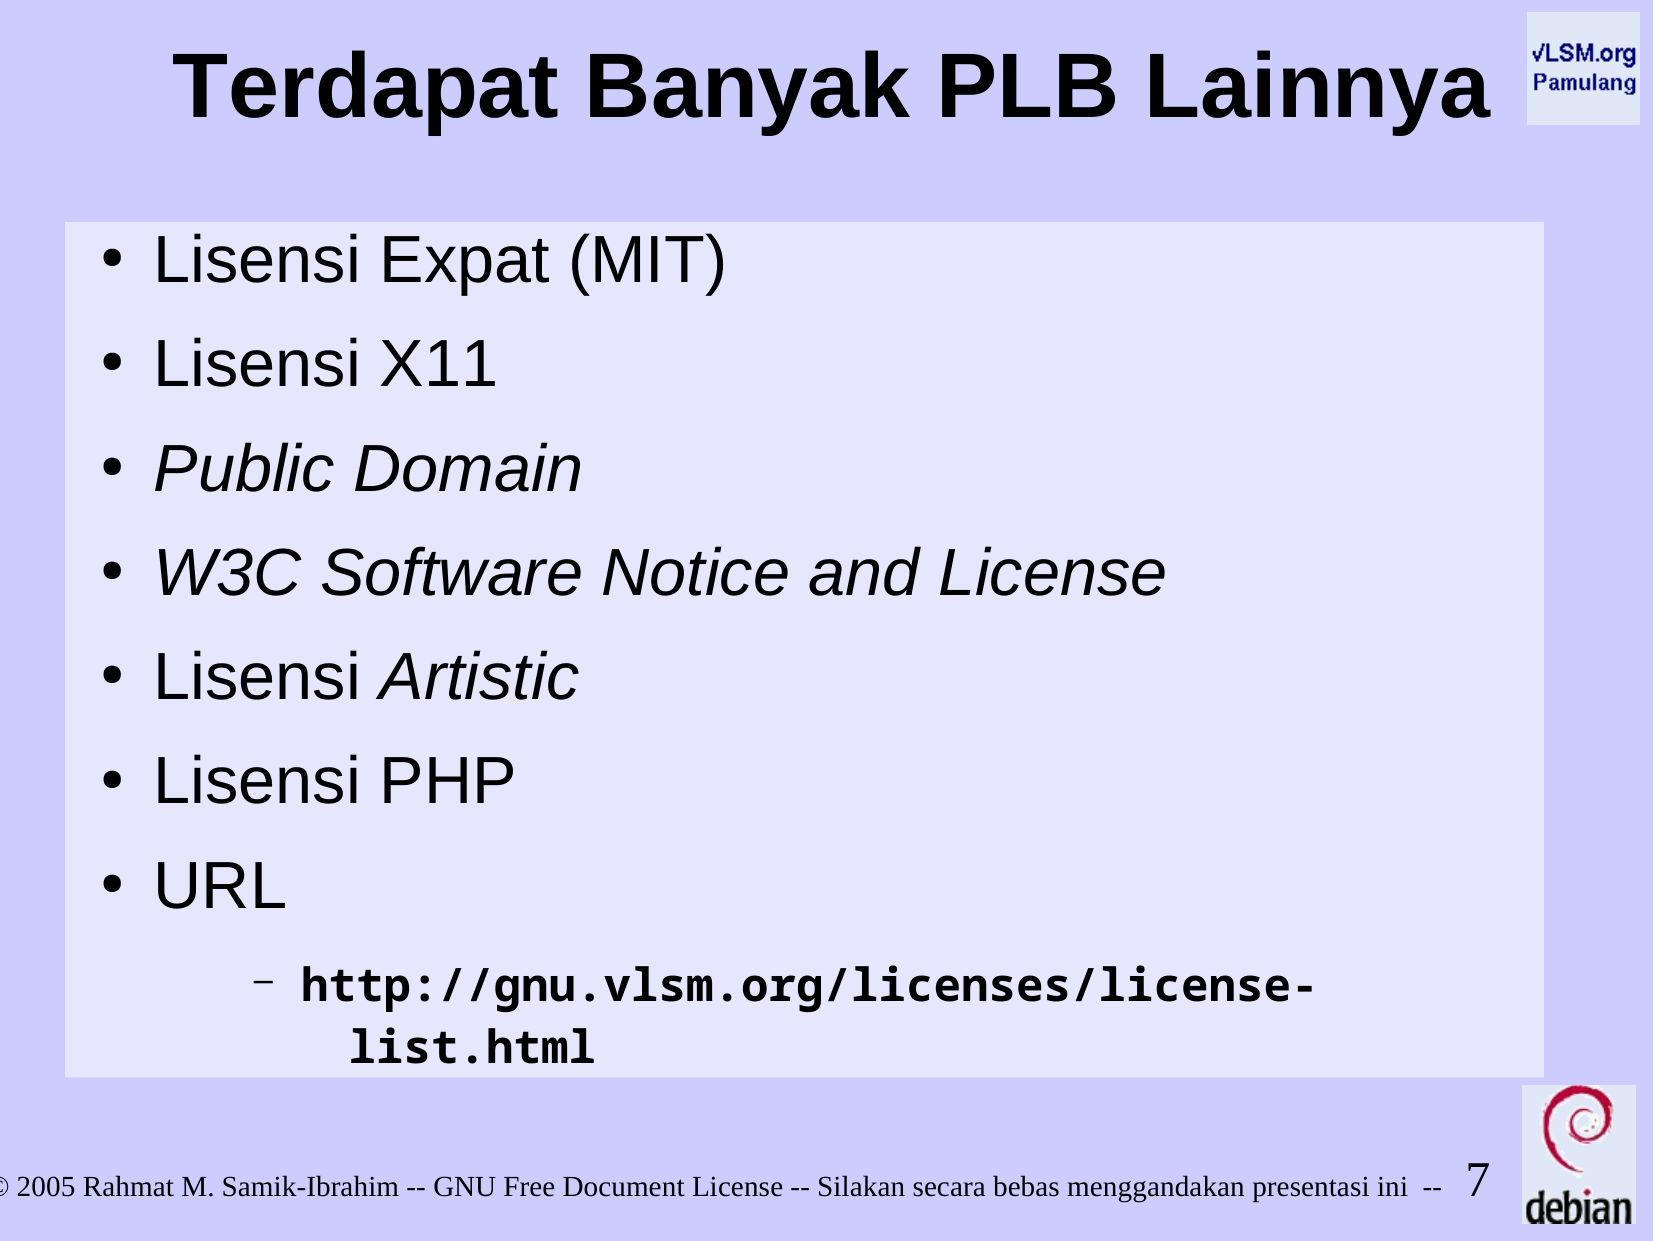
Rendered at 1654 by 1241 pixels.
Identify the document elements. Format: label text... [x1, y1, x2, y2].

title Terdapat Banyak PLB Lainnya [40, 31, 1625, 142]
picture [1527, 12, 1640, 125]
picture [1522, 1085, 1636, 1224]
list Lisensi Expat (MIT) Lisensi X11 Public Domain W3C Software Notice and License Lisensi Artistic Lisensi PHP URL http://gnu.vlsm.org/licenses/license-list.html [65, 222, 1544, 1044]
